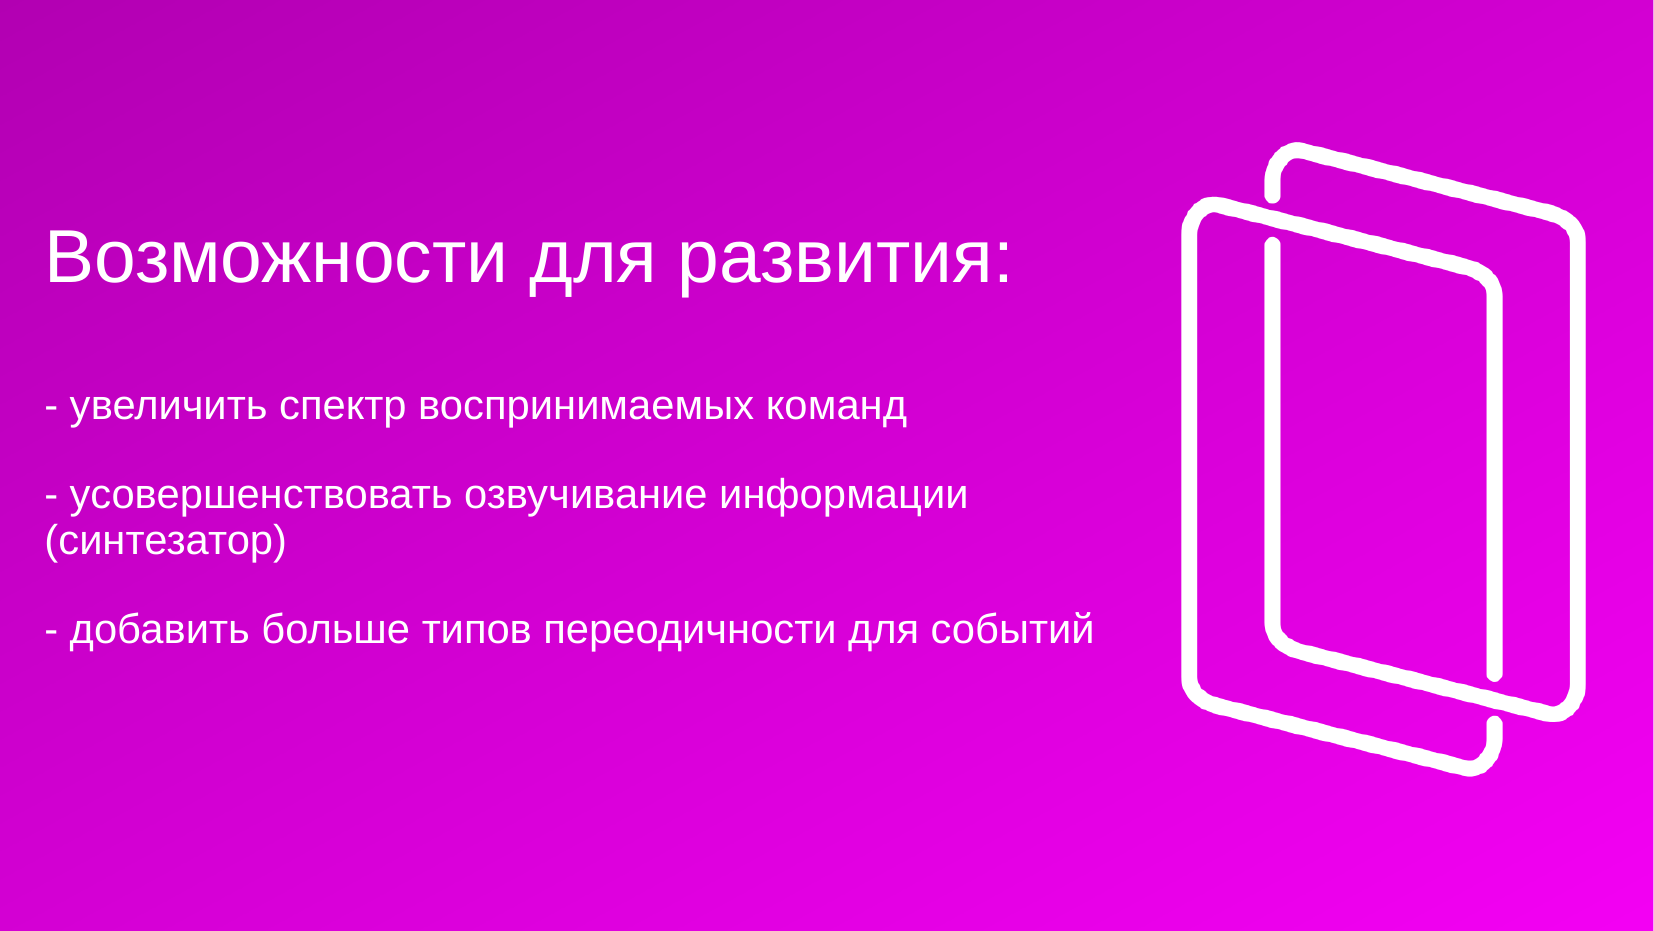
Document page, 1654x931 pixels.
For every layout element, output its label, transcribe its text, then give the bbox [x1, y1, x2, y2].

picture [0, 0, 1654, 931]
text_box Возможности для развития: - увеличить спектр воспринимаемых команд - усовершенствовать озвучивание информации (синтезатор) - добавить больше типов переодичности для событий [29, 206, 1152, 706]
